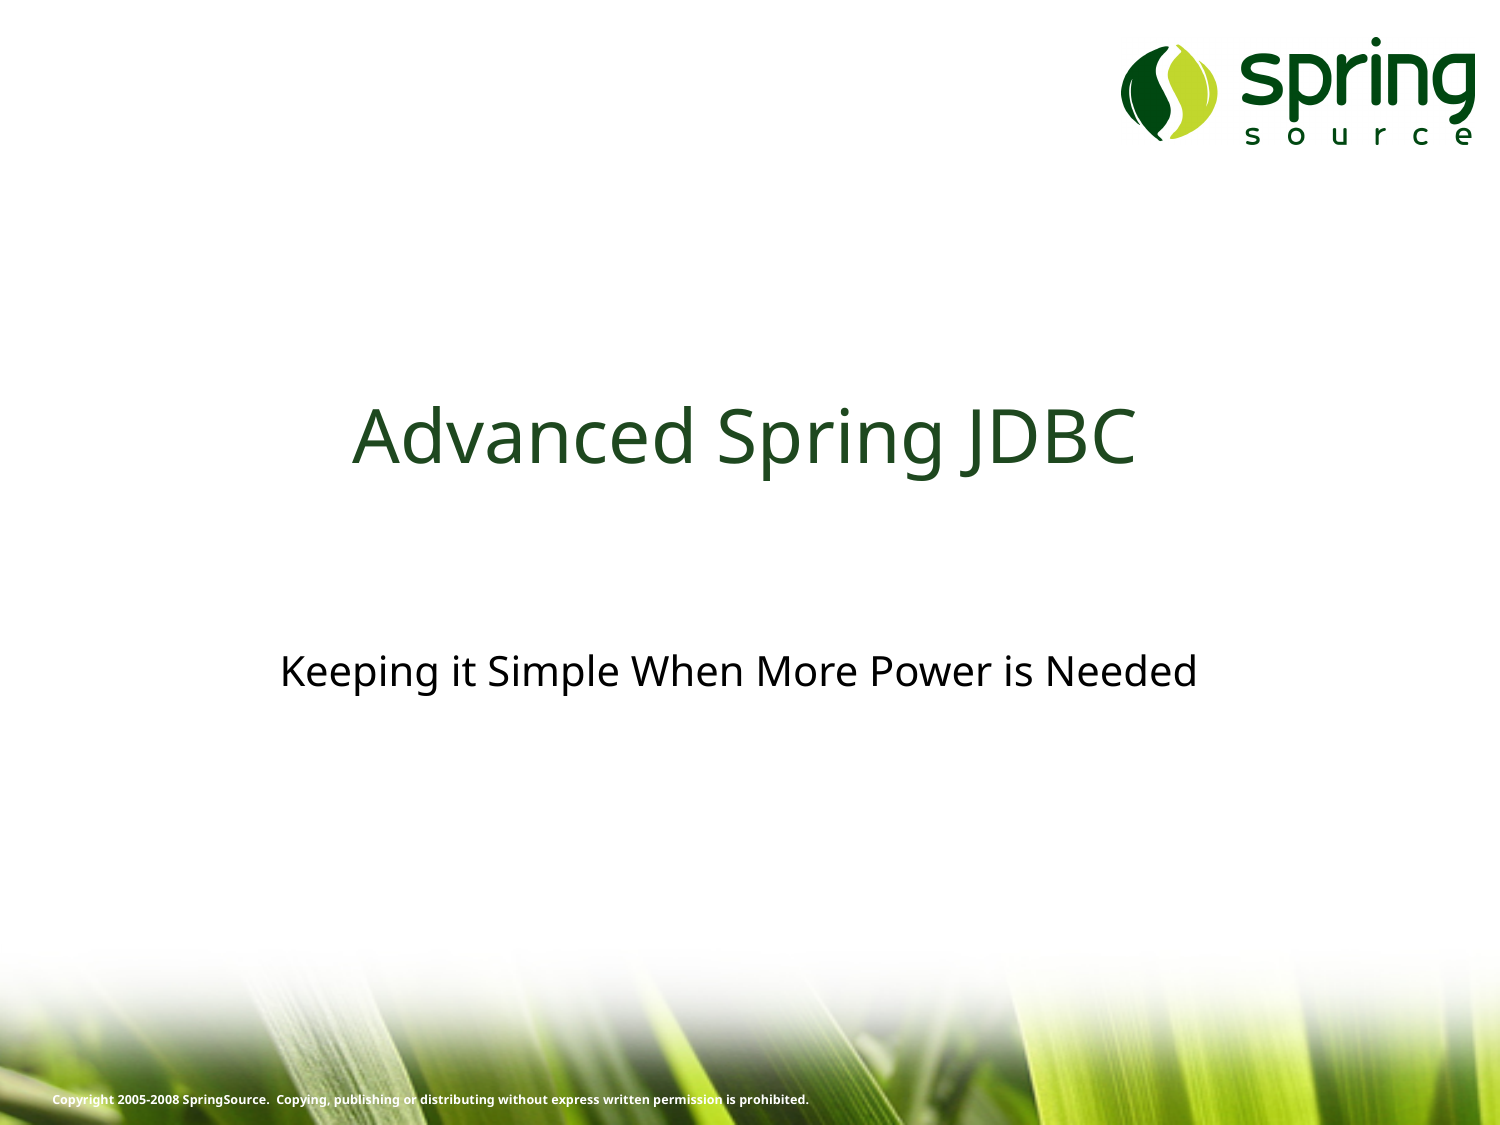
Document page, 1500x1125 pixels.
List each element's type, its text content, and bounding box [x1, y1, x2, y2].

subtitle Keeping it Simple When More Power is Needed [214, 499, 1265, 788]
picture [0, 944, 1500, 1125]
picture [1121, 37, 1475, 145]
title Advanced Spring JDBC [107, 340, 1383, 529]
